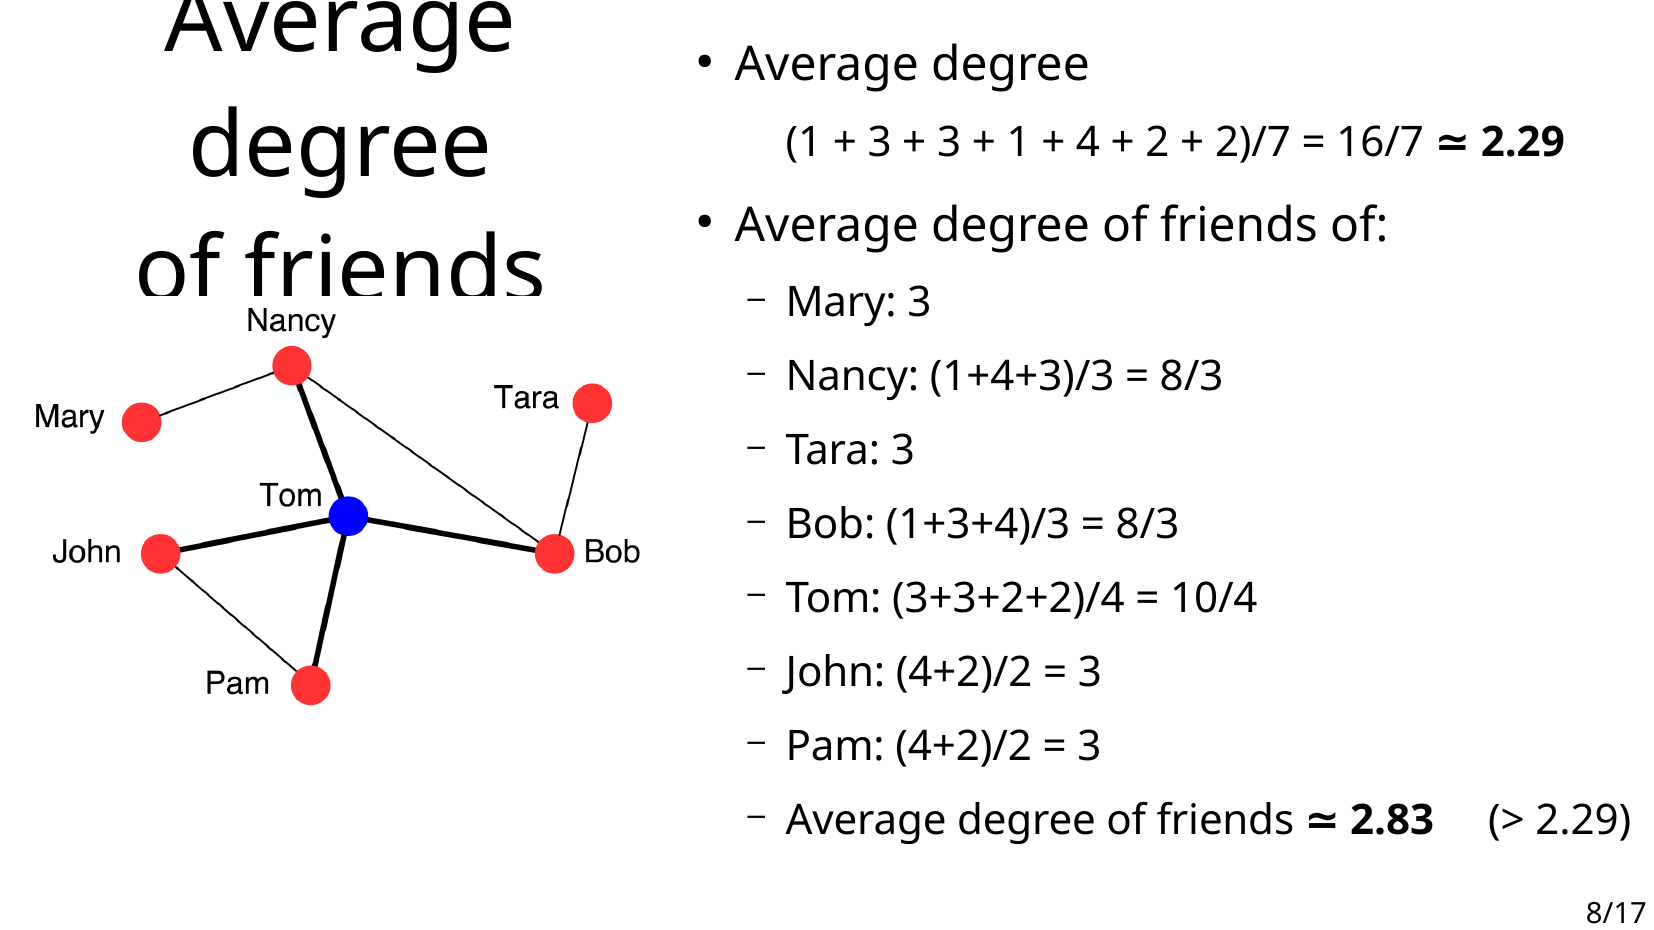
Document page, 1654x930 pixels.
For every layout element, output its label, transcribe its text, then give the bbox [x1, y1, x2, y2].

list Average degree (1 + 3 + 3 + 1 + 4 + 2 + 2)/7 = 16/7 ≃ 2.29 Average degree of friends of: Mary: 3 Nancy: (1+4+3)/3 = 8/3 Tara: 3 Bob: (1+3+4)/3 = 8/3 Tom: (3+3+2+2)/4 = 10/4 John: (4+2)/2 = 3 Pam: (4+2)/2 = 3 Average degree of friends ≃ 2.83 (> 2.29) [683, 29, 1644, 888]
title Average degree of friends [21, 11, 661, 270]
picture [30, 296, 648, 711]
